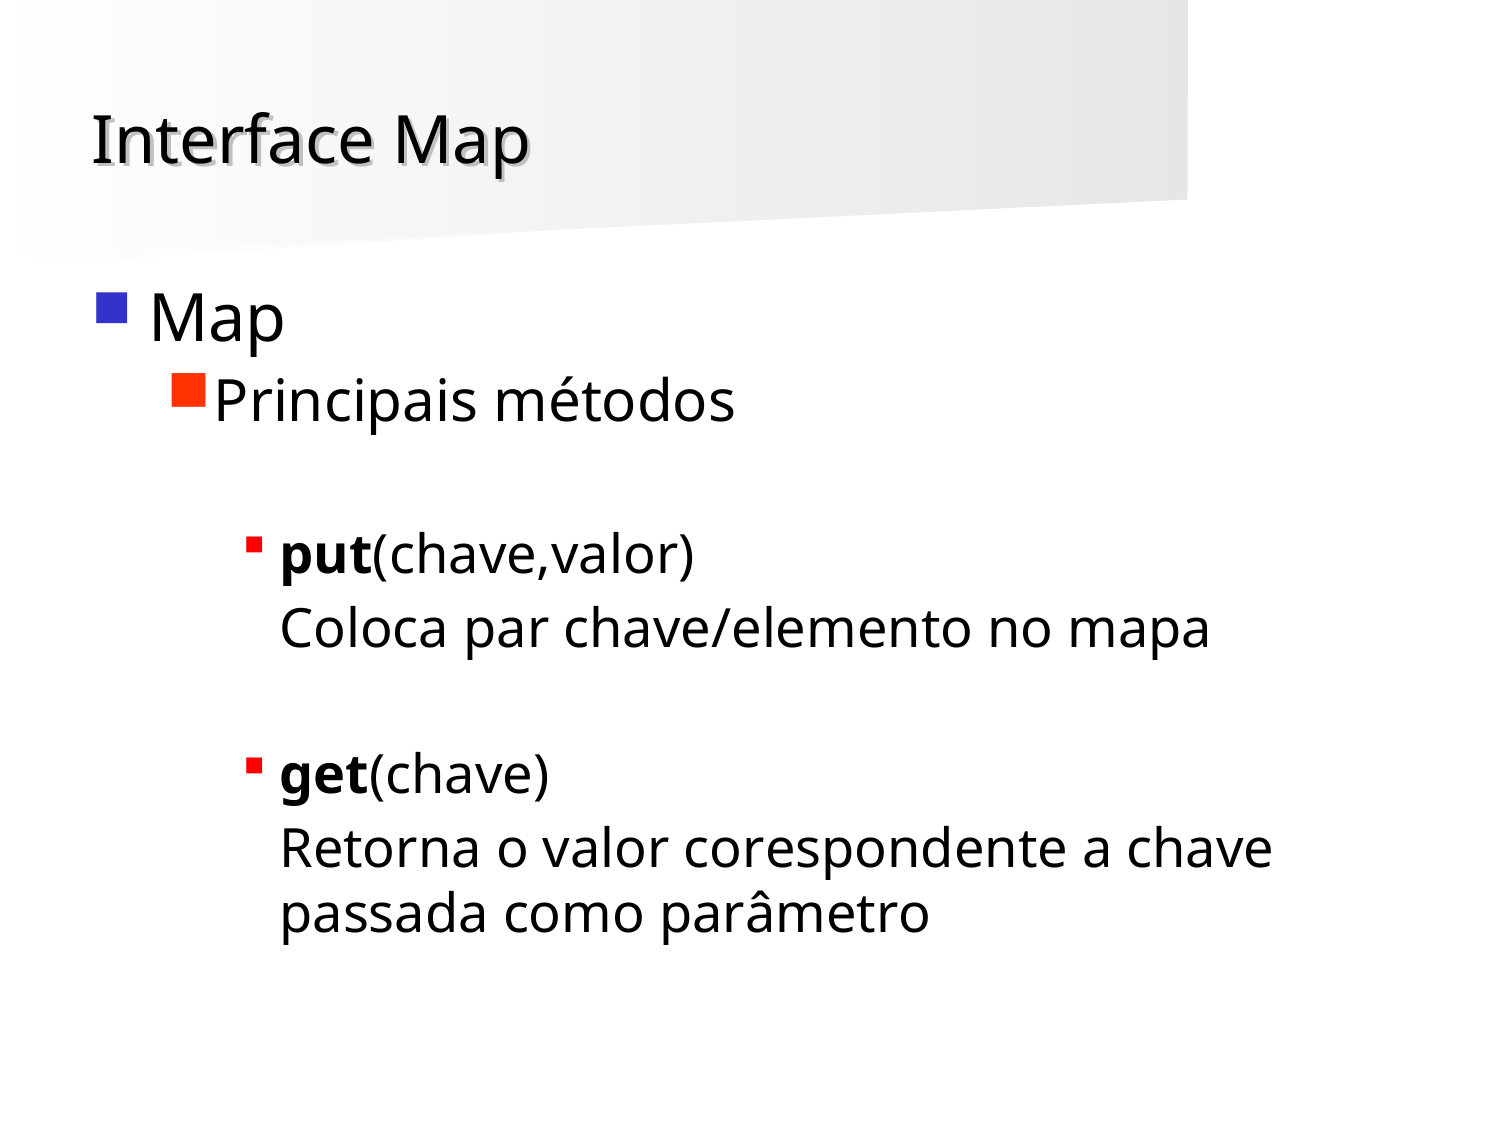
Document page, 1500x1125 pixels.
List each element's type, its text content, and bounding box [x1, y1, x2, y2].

title Interface Map [76, 42, 1427, 231]
list Map Principais métodos put(chave,valor) Coloca par chave/elemento no mapa get(chave) Retorna o valor corespondente a chave passada como parâmetro [76, 267, 1427, 1024]
